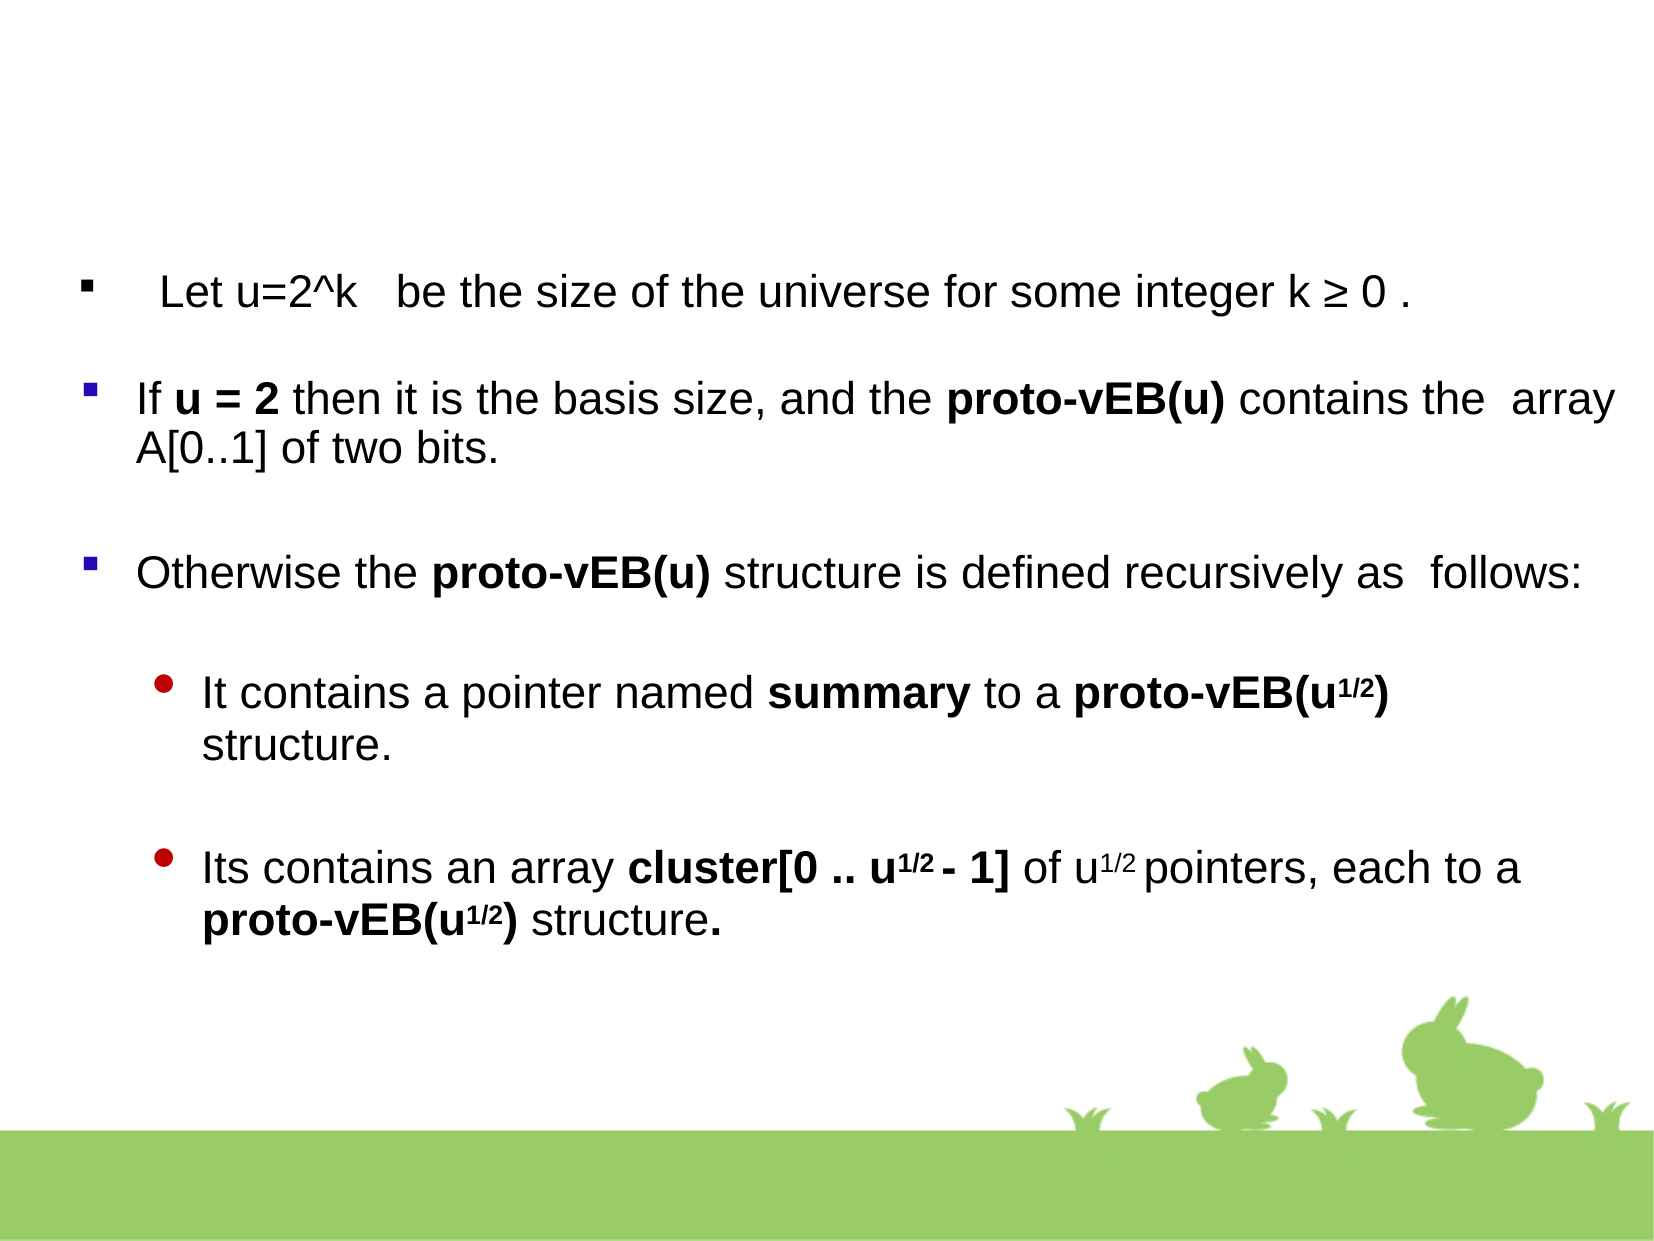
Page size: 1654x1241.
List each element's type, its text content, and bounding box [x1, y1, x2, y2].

text_box If u = 2 then it is the basis size, and the proto-vEB(u) contains the array A[0..1] of two bits. Otherwise the proto-vEB(u) structure is defined recursively as follows: It contains a pointer named summary to a proto-vEB(u1/2) structure. Its contains an array cluster[0 .. u1/2 - 1] of u1/2 pointers, each to a proto-vEB(u1/2) structure. [77, 366, 1619, 945]
picture [0, 0, 1654, 1241]
text_box Let u=2^k be the size of the universe for some integer k ≥ 0 . [77, 259, 1642, 317]
